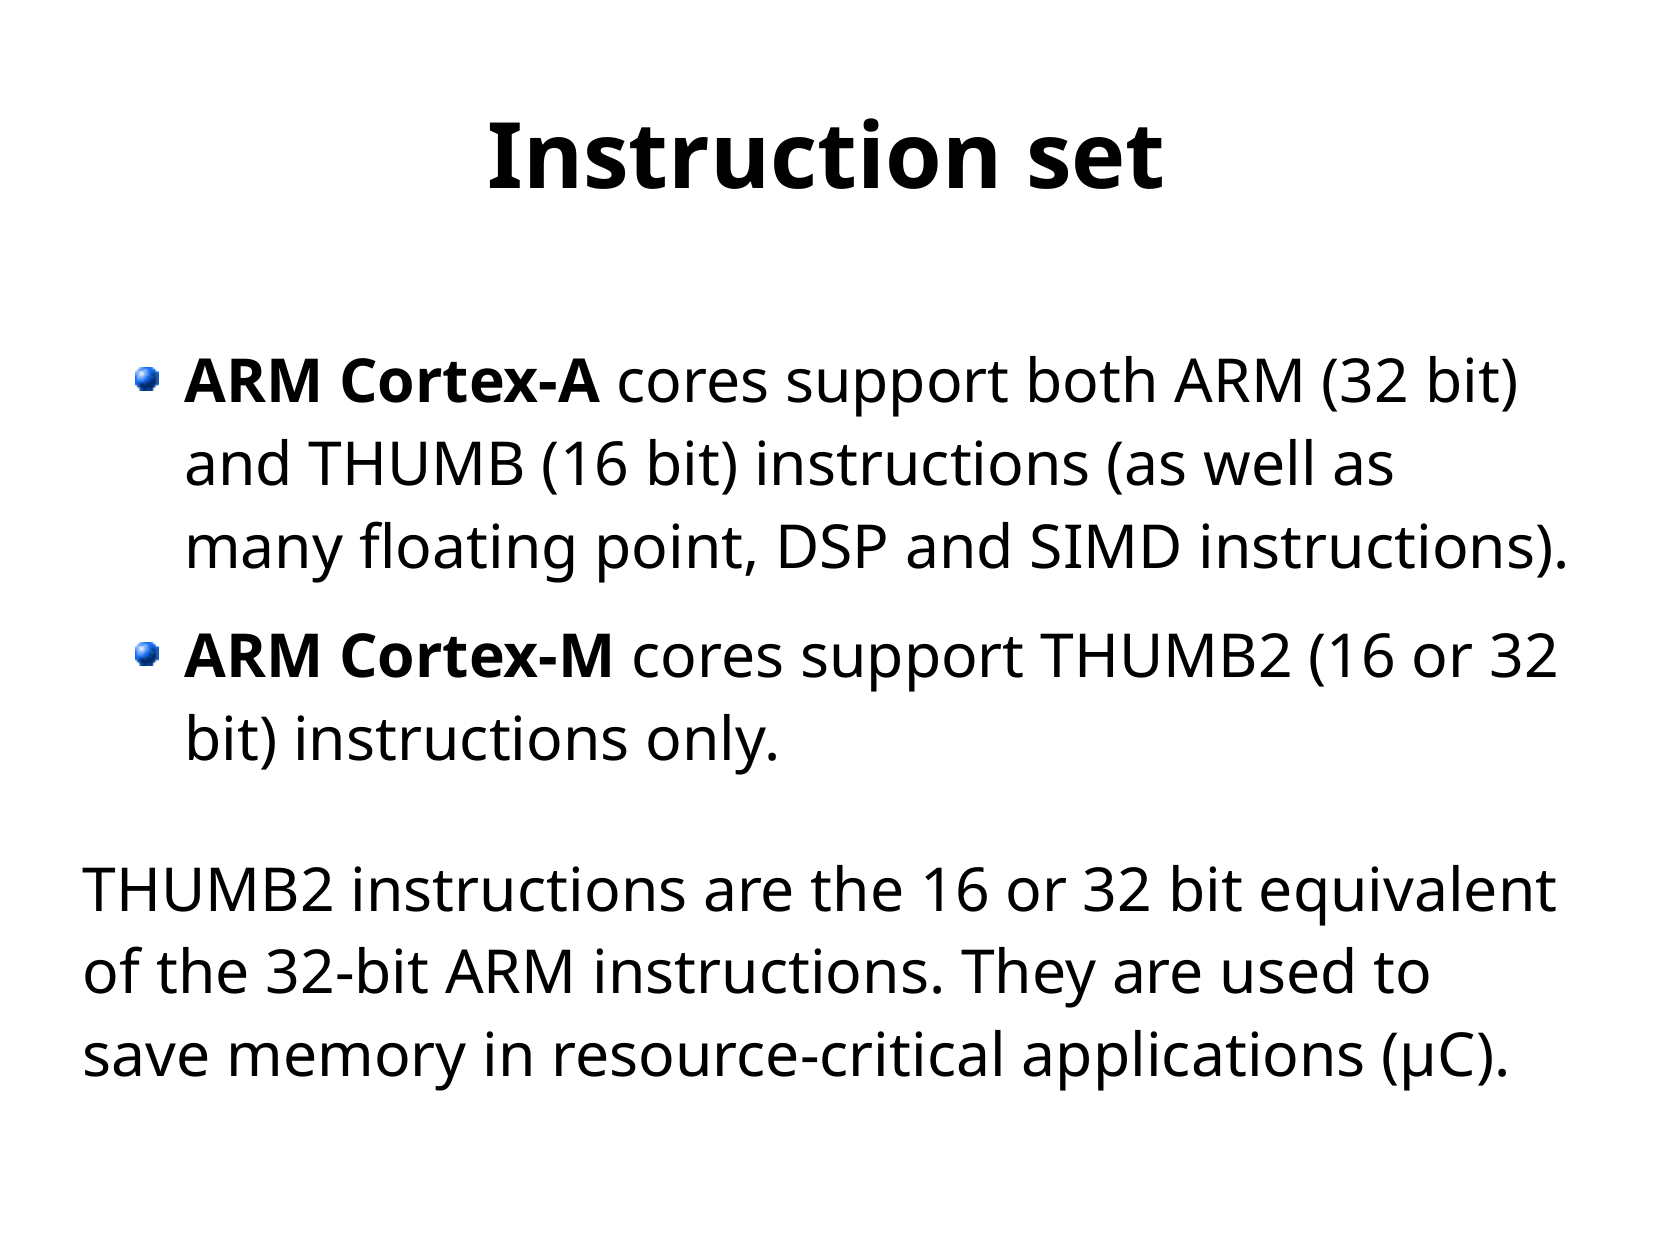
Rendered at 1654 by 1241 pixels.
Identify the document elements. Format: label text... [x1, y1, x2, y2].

list ARM Cortex-A cores support both ARM (32 bit) and THUMB (16 bit) instructions (as well as many floating point, DSP and SIMD instructions). ARM Cortex-M cores support THUMB2 (16 or 32 bit) instructions only. THUMB2 instructions are the 16 or 32 bit equivalent of the 32-bit ARM instructions. They are used to save memory in resource-critical applications (μC). [82, 337, 1571, 1109]
title Instruction set [82, 49, 1571, 257]
